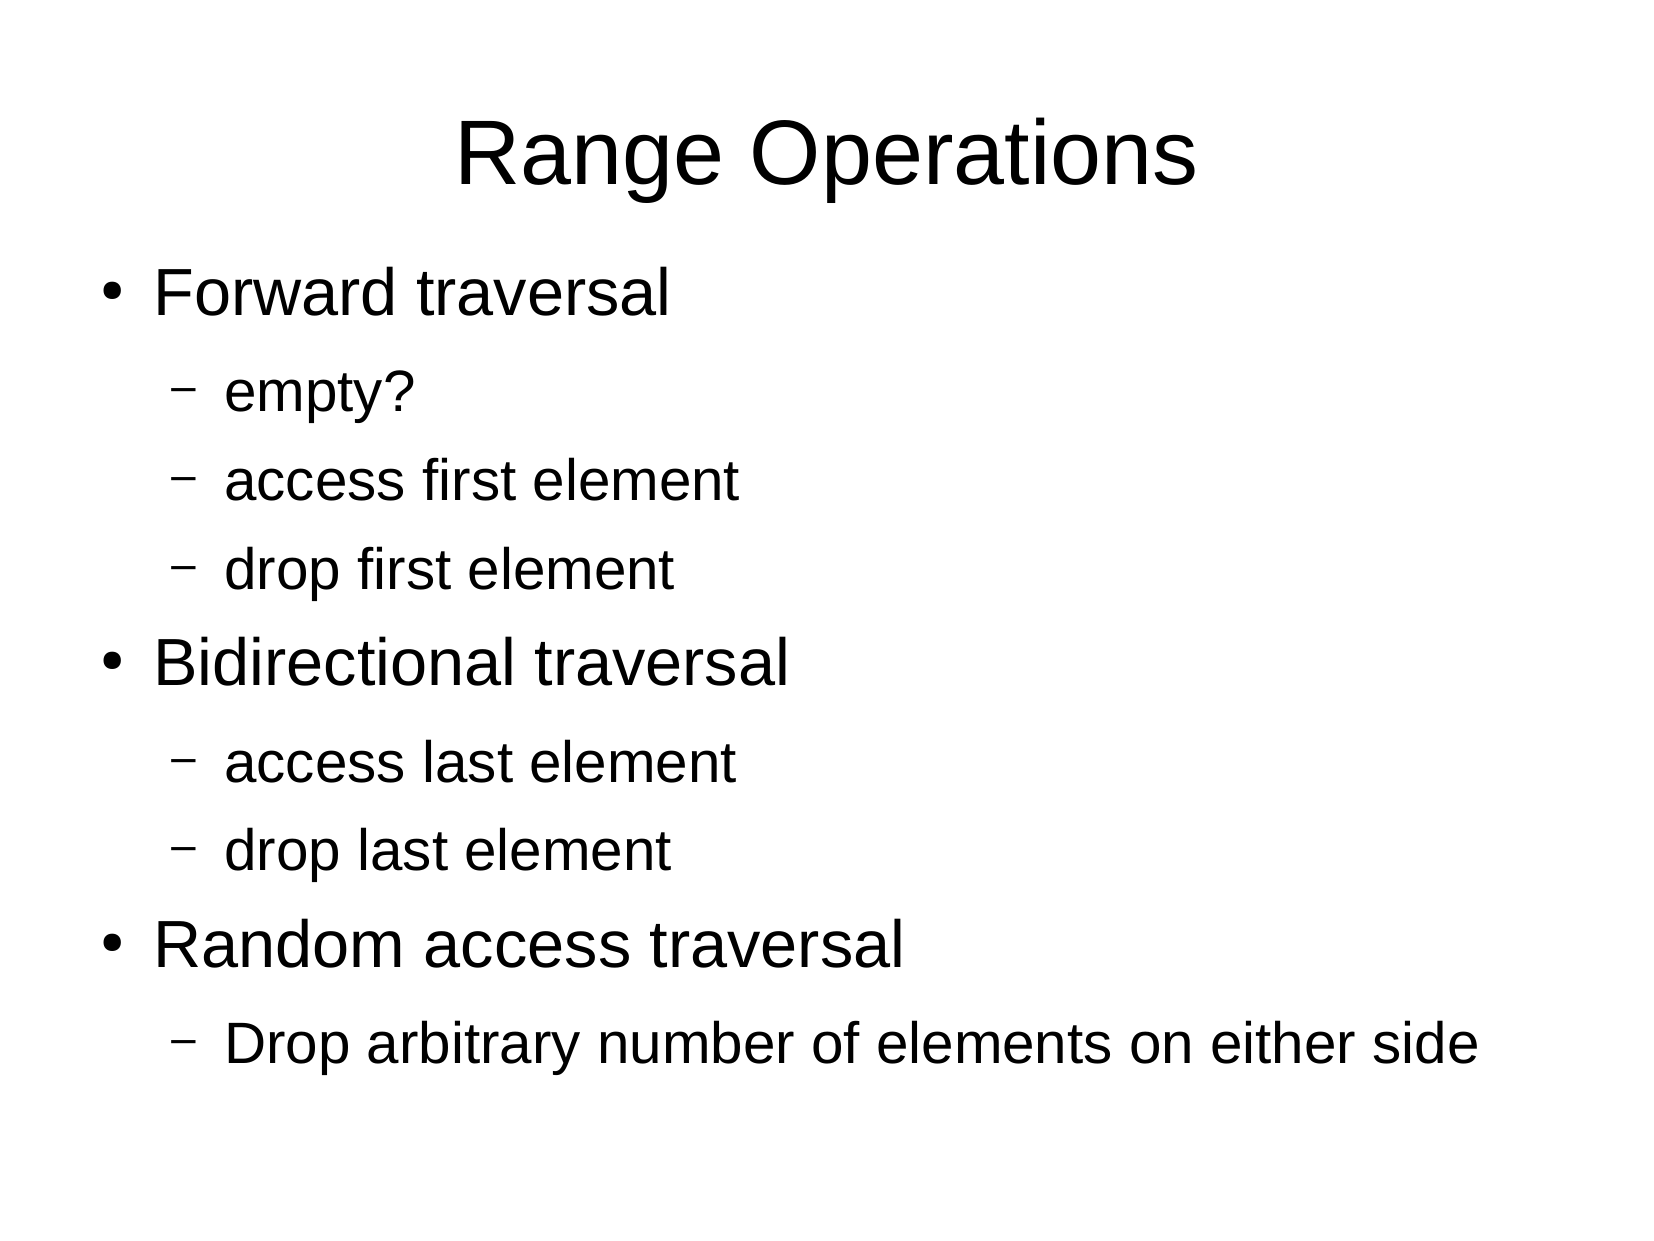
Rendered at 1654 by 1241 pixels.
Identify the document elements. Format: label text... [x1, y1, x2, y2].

title Range Operations [82, 49, 1571, 254]
list Forward traversal empty? access first element drop first element Bidirectional traversal access last element drop last element Random access traversal Drop arbitrary number of elements on either side [82, 254, 1571, 1195]
